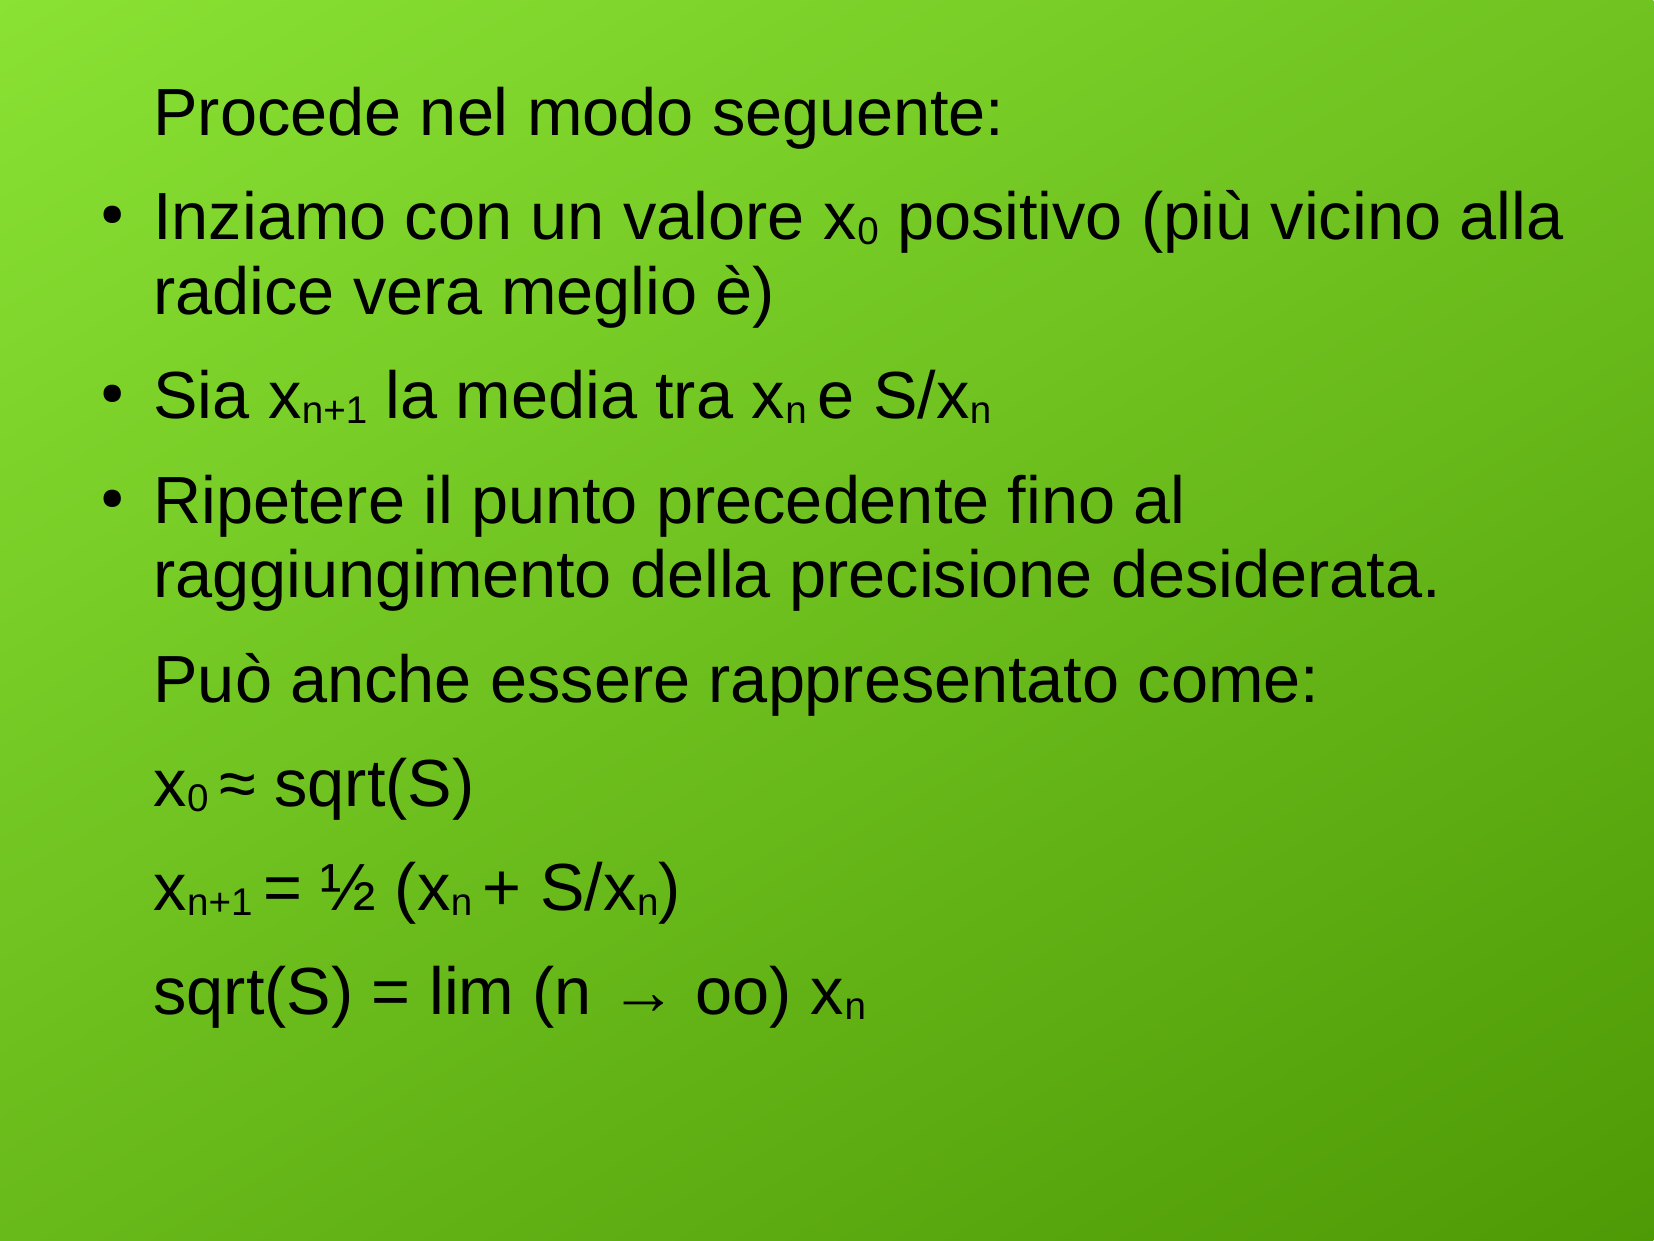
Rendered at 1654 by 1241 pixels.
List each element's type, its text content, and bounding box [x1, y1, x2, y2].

list Procede nel modo seguente: Inziamo con un valore x0 positivo (più vicino alla radice vera meglio è) Sia xn+1 la media tra xn e S/xn Ripetere il punto precedente fino al raggiungimento della precisione desiderata. Può anche essere rappresentato come: x0 ≈ sqrt(S) xn+1 = ½ (xn + S/xn) sqrt(S) = lim (n → oo) xn [82, 75, 1571, 1156]
